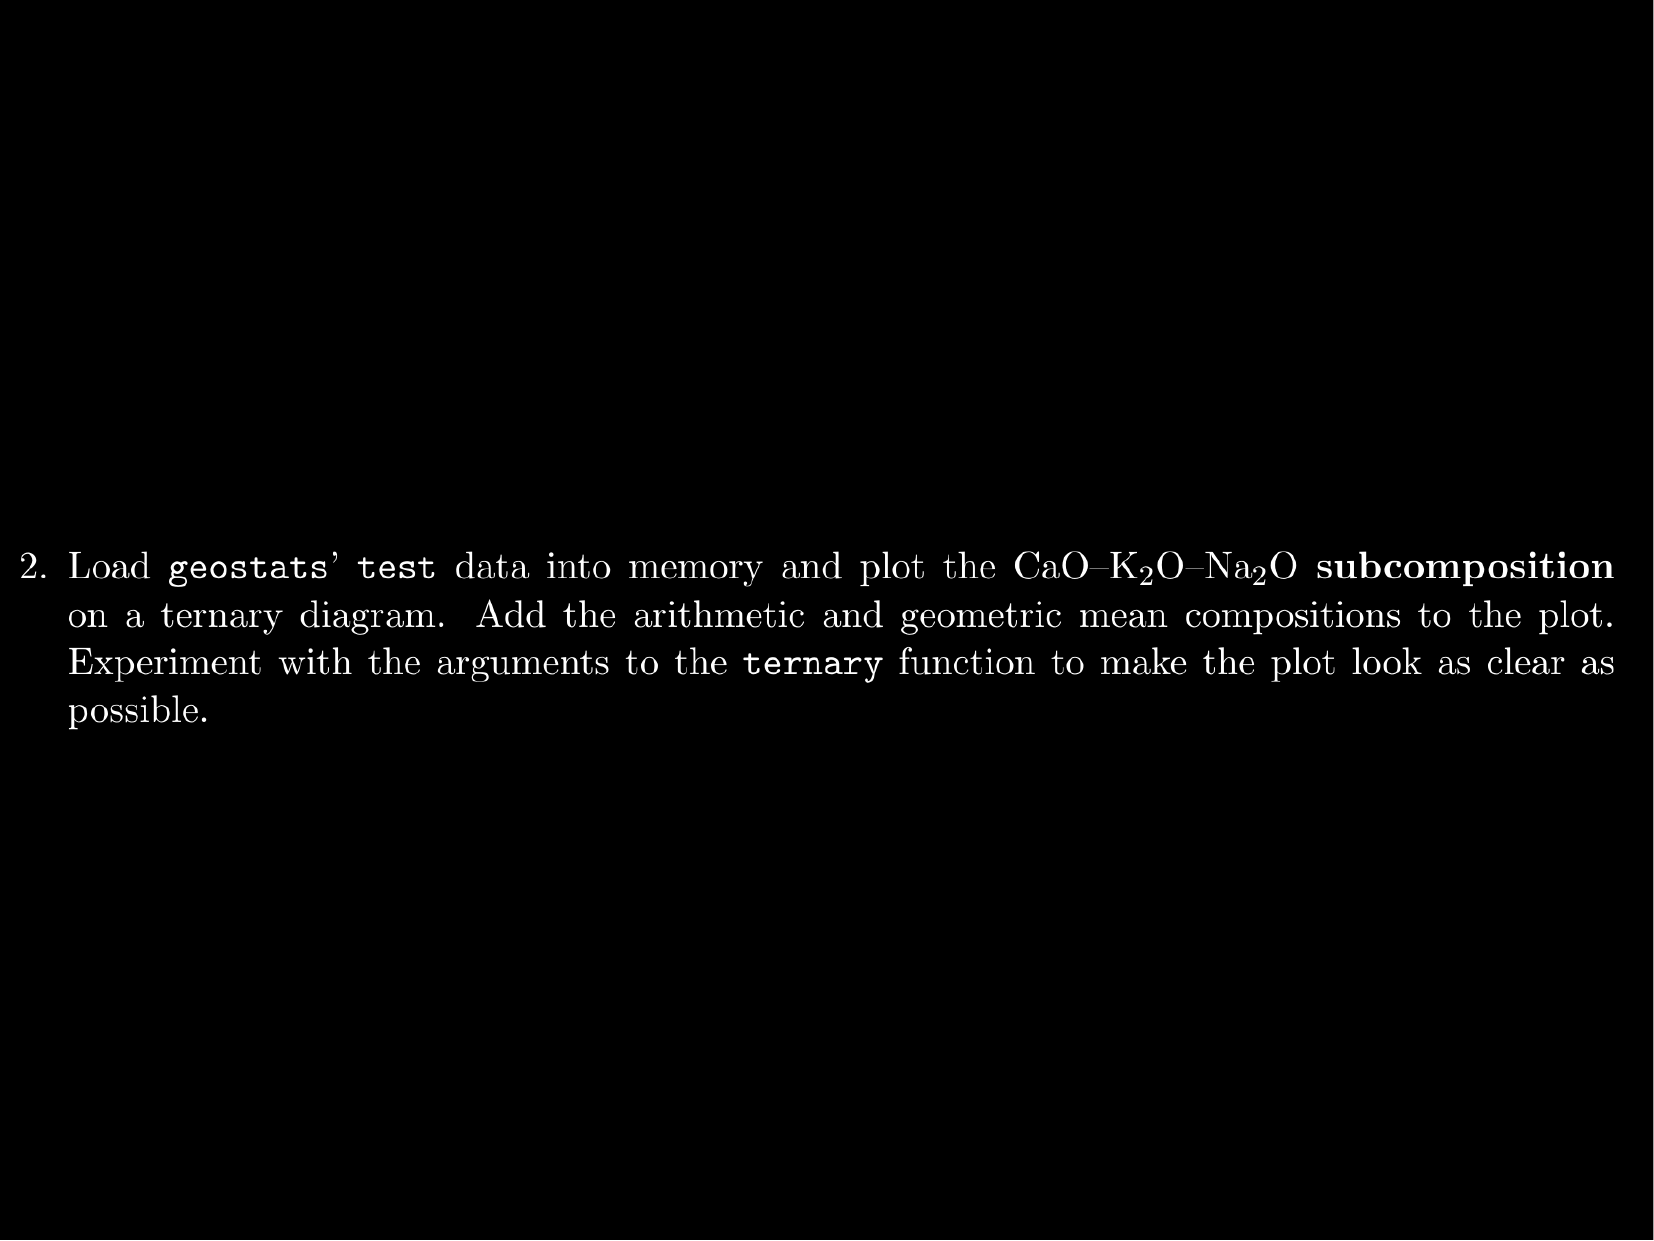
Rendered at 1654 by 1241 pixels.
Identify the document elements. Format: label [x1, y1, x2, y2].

picture [13, 543, 1630, 733]
